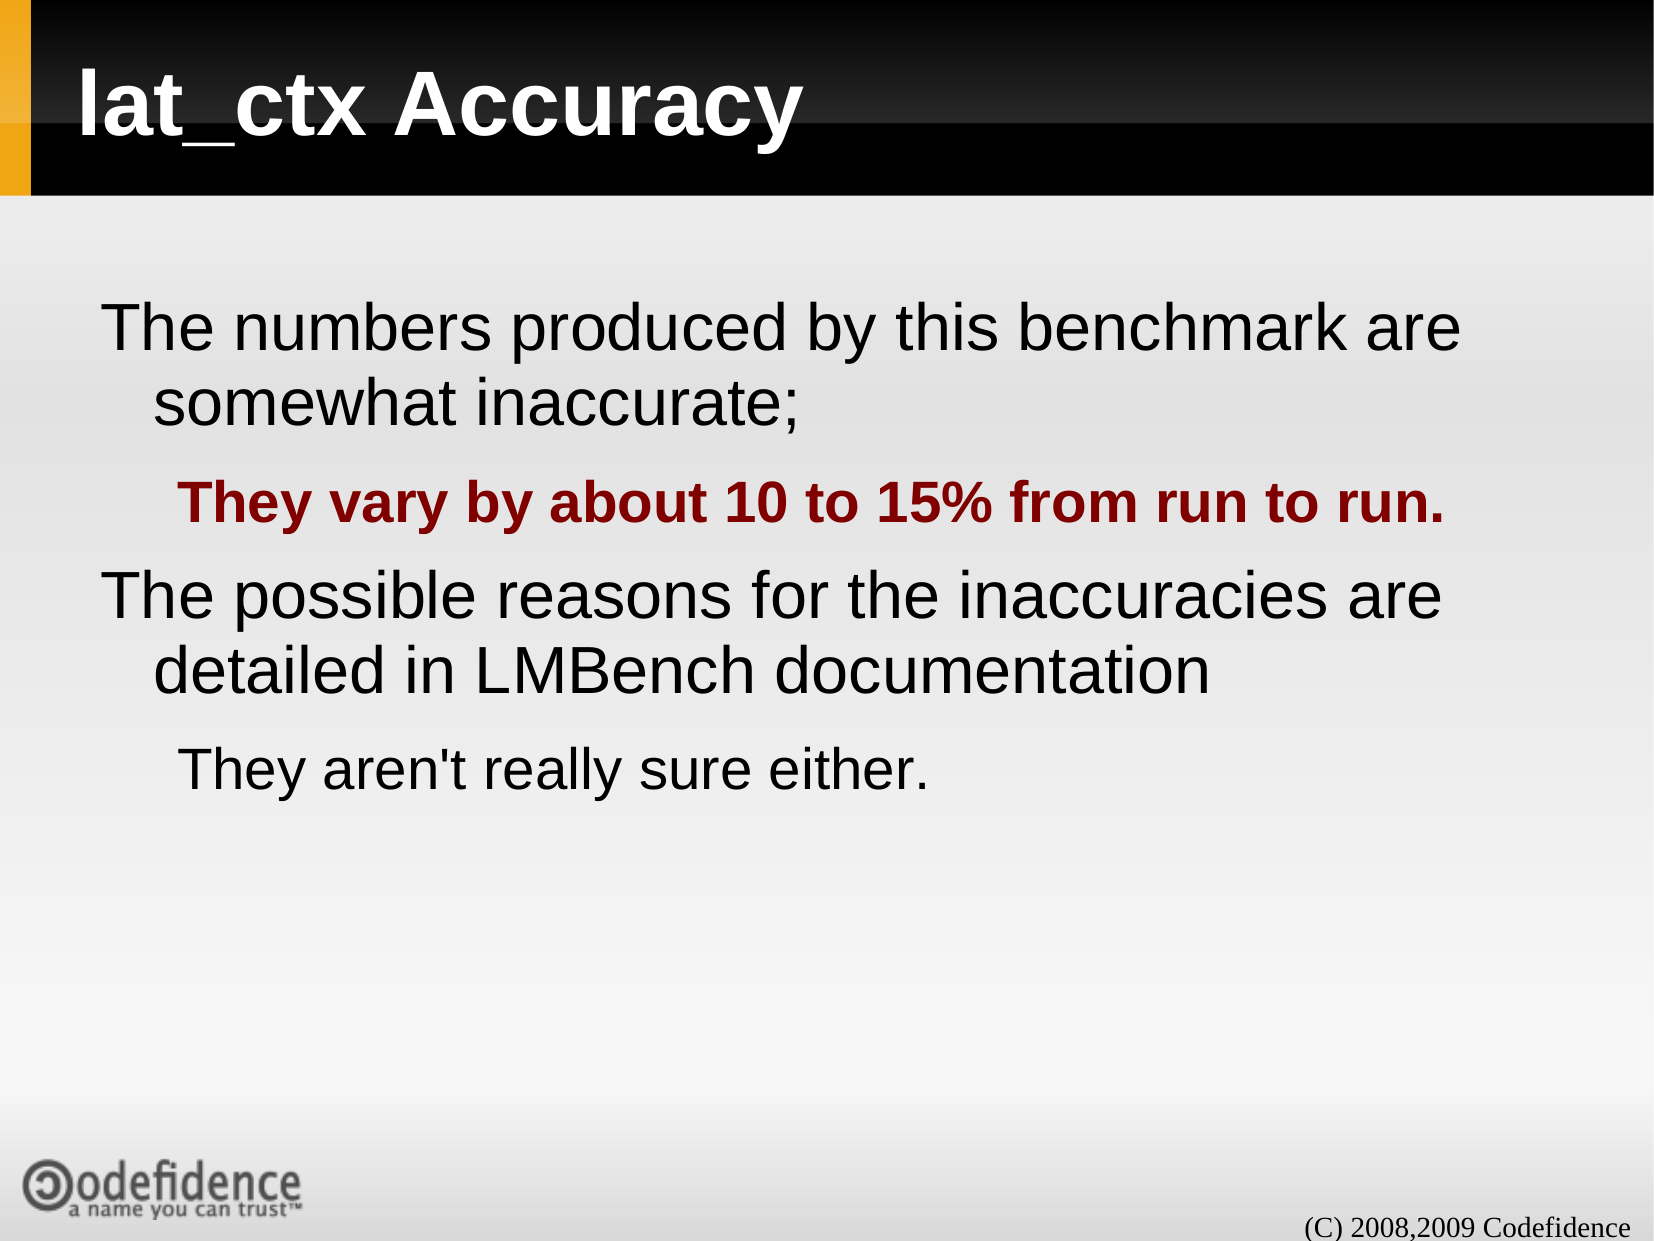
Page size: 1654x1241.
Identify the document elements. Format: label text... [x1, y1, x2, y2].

title lat_ctx Accuracy [76, 7, 1565, 200]
list The numbers produced by this benchmark are somewhat inaccurate; They vary by about 10 to 15% from run to run. The possible reasons for the inaccuracies are detailed in LMBench documentation They aren't really sure either. [82, 290, 1571, 1094]
picture [0, 0, 1654, 1241]
